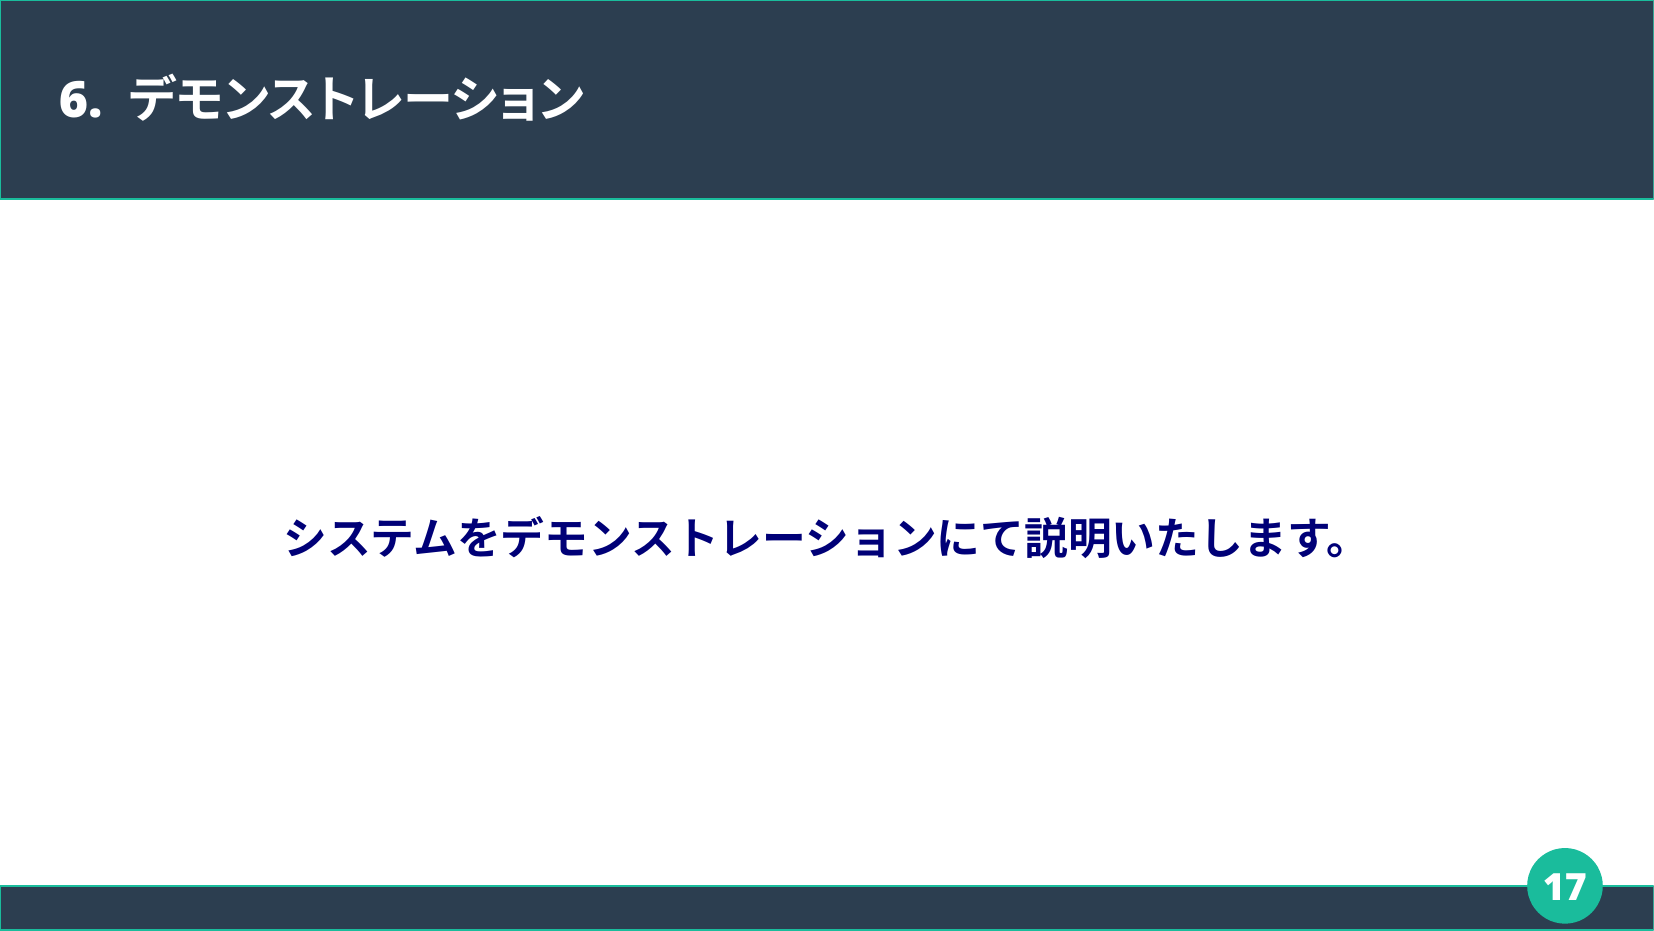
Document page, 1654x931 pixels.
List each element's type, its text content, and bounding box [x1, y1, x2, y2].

text_box システムをデモンストレーションにて説明いたします。 [88, 501, 1565, 573]
title 6. デモンストレーション [59, 37, 1595, 156]
